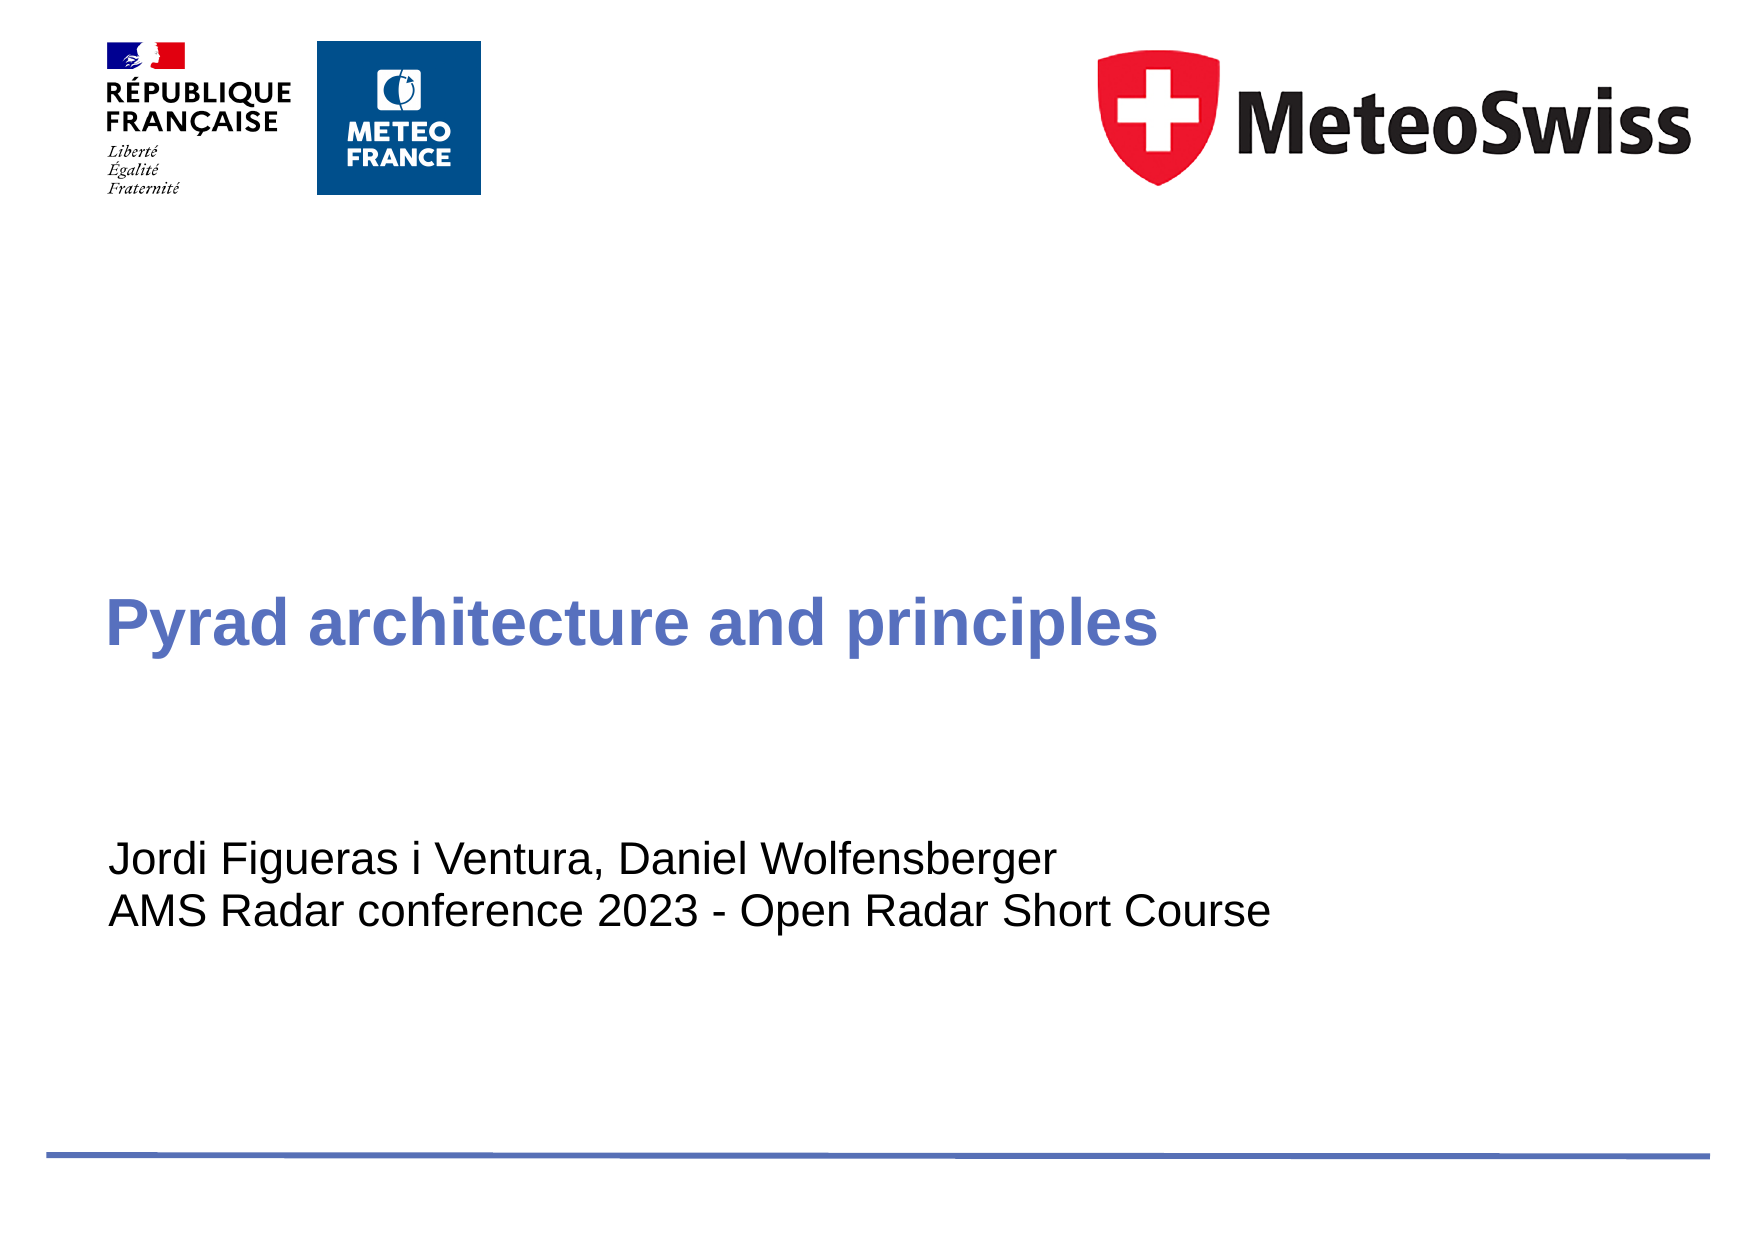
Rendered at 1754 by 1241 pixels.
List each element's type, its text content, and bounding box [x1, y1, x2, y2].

title Jordi Figueras i Ventura, Daniel Wolfensberger AMS Radar conference 2023 - Open Radar Short Course [108, 804, 1549, 965]
picture [1086, 41, 1701, 195]
title Pyrad architecture and principles [105, 473, 1594, 770]
picture [317, 41, 481, 195]
picture [106, 41, 297, 195]
